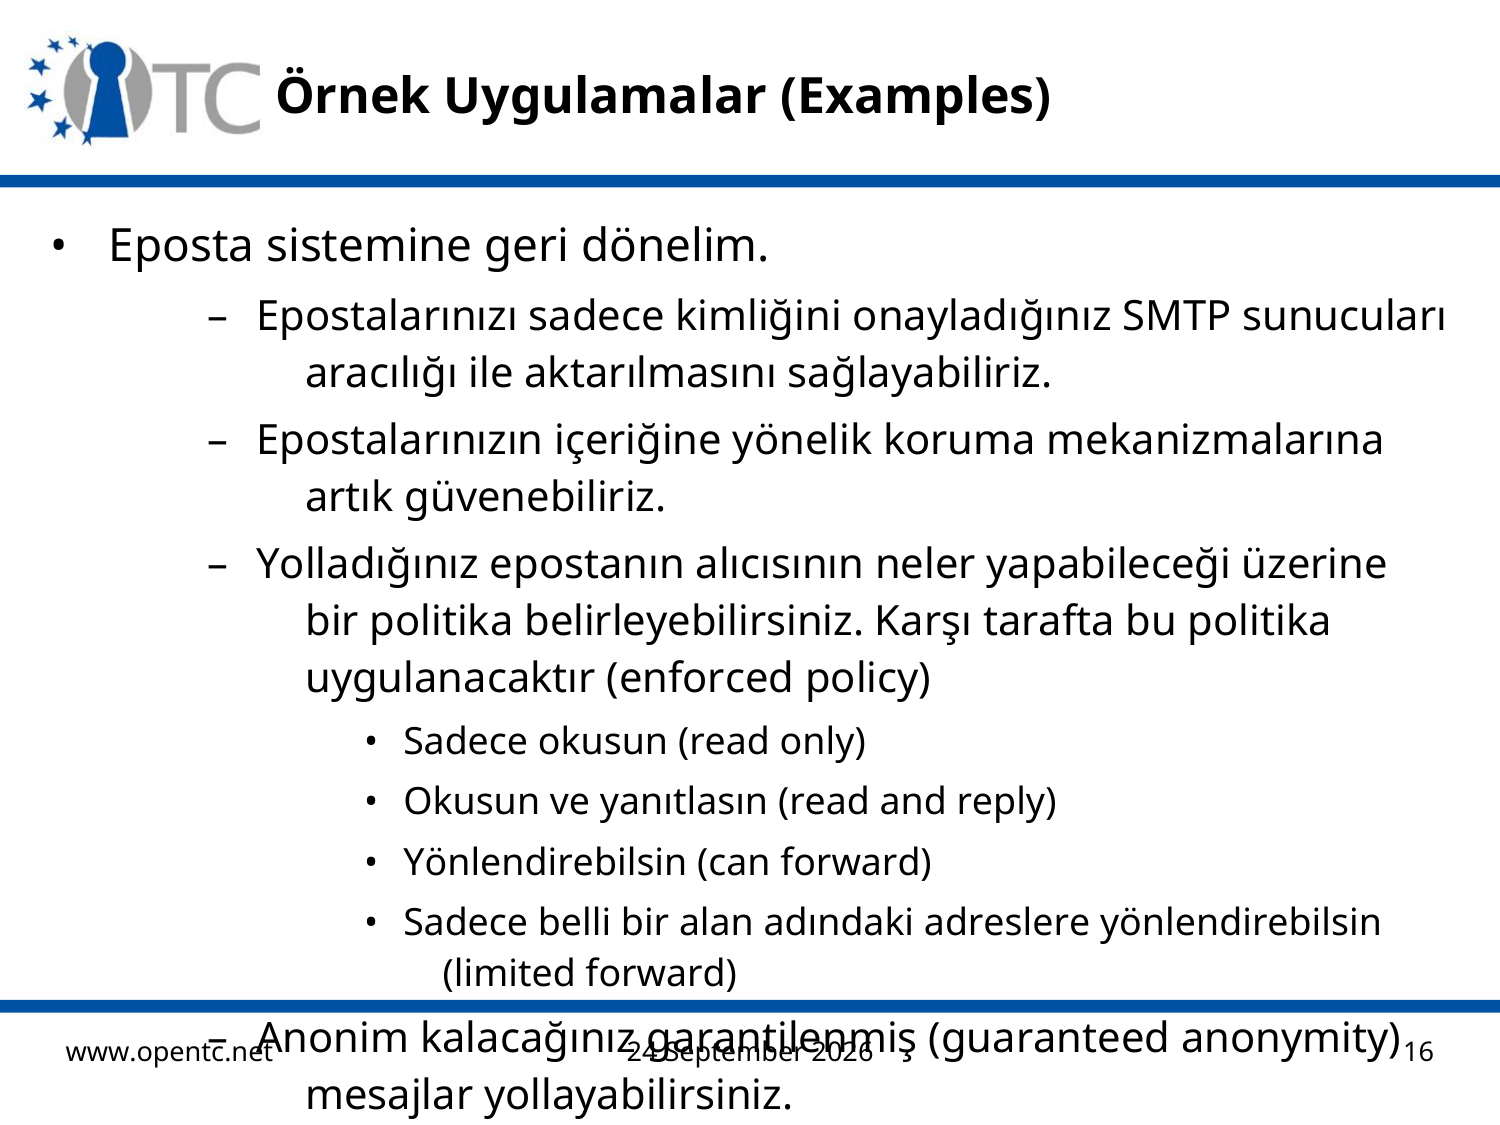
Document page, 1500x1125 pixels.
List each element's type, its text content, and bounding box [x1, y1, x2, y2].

list Eposta sistemine geri dönelim. Epostalarınızı sadece kimliğini onayladığınız SMTP sunucuları aracılığı ile aktarılmasını sağlayabiliriz. Epostalarınızın içeriğine yönelik koruma mekanizmalarına artık güvenebiliriz. Yolladığınız epostanın alıcısının neler yapabileceği üzerine bir politika belirleyebilirsiniz. Karşı tarafta bu politika uygulanacaktır (enforced policy) Sadece okusun (read only) Okusun ve yanıtlasın (read and reply) Yönlendirebilsin (can forward) Sadece belli bir alan adındaki adreslere yönlendirebilsin (limited forward) Anonim kalacağınız garantilenmiş (guaranteed anonymity) mesajlar yollayabilirsiniz. [50, 212, 1450, 1003]
title Örnek Uygulamalar (Examples) [275, 7, 1450, 181]
picture [24, 30, 263, 150]
